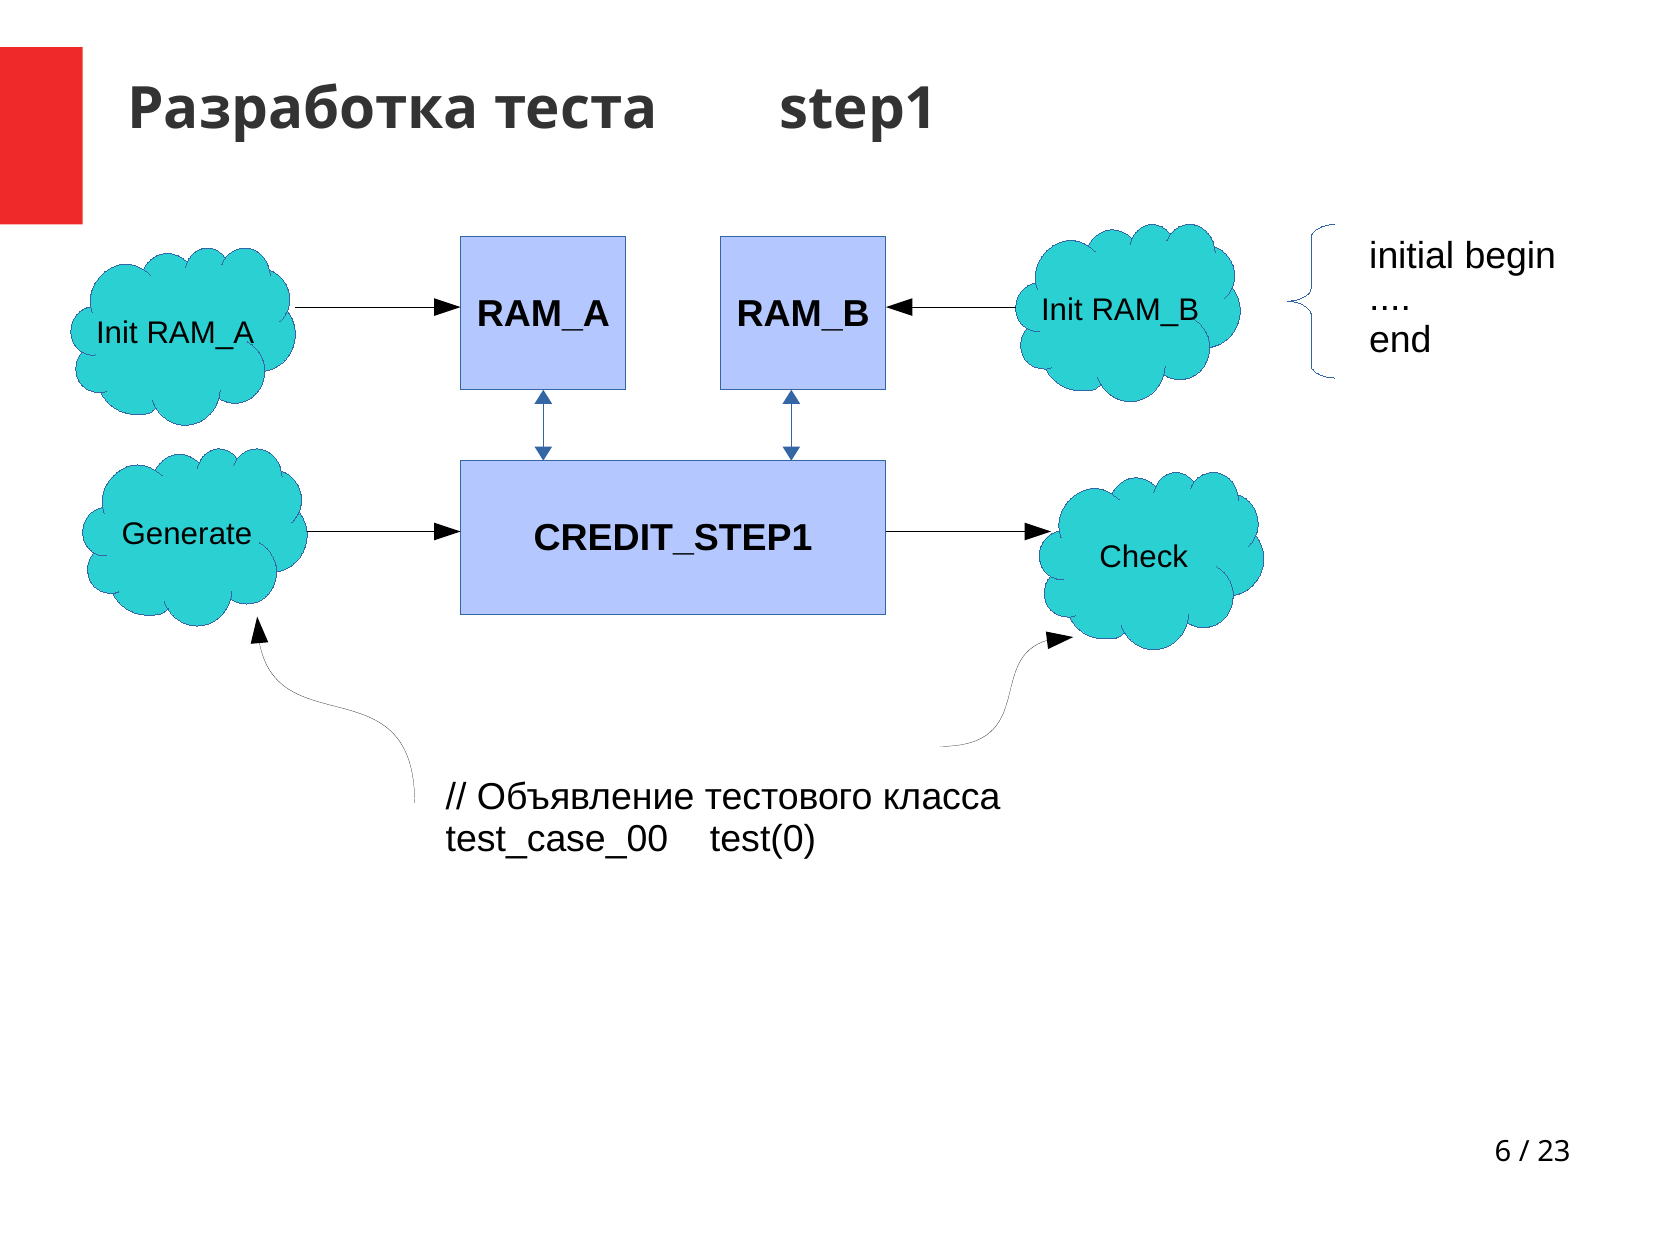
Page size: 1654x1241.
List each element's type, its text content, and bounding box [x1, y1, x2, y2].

title Разработка теста step1 [127, 59, 1581, 154]
text_box RAM_B [720, 236, 886, 390]
text_box initial begin .... end [1354, 226, 1571, 367]
text_box // Объявление тестового класса test_case_00 test(0) [430, 767, 1016, 866]
text_box RAM_A [460, 236, 626, 390]
text_box Generate [82, 448, 308, 627]
text_box Check [1039, 472, 1264, 650]
text_box CREDIT_STEP1 [460, 460, 886, 615]
text_box Init RAM_A [70, 248, 296, 426]
text_box Init RAM_B [1015, 224, 1241, 402]
